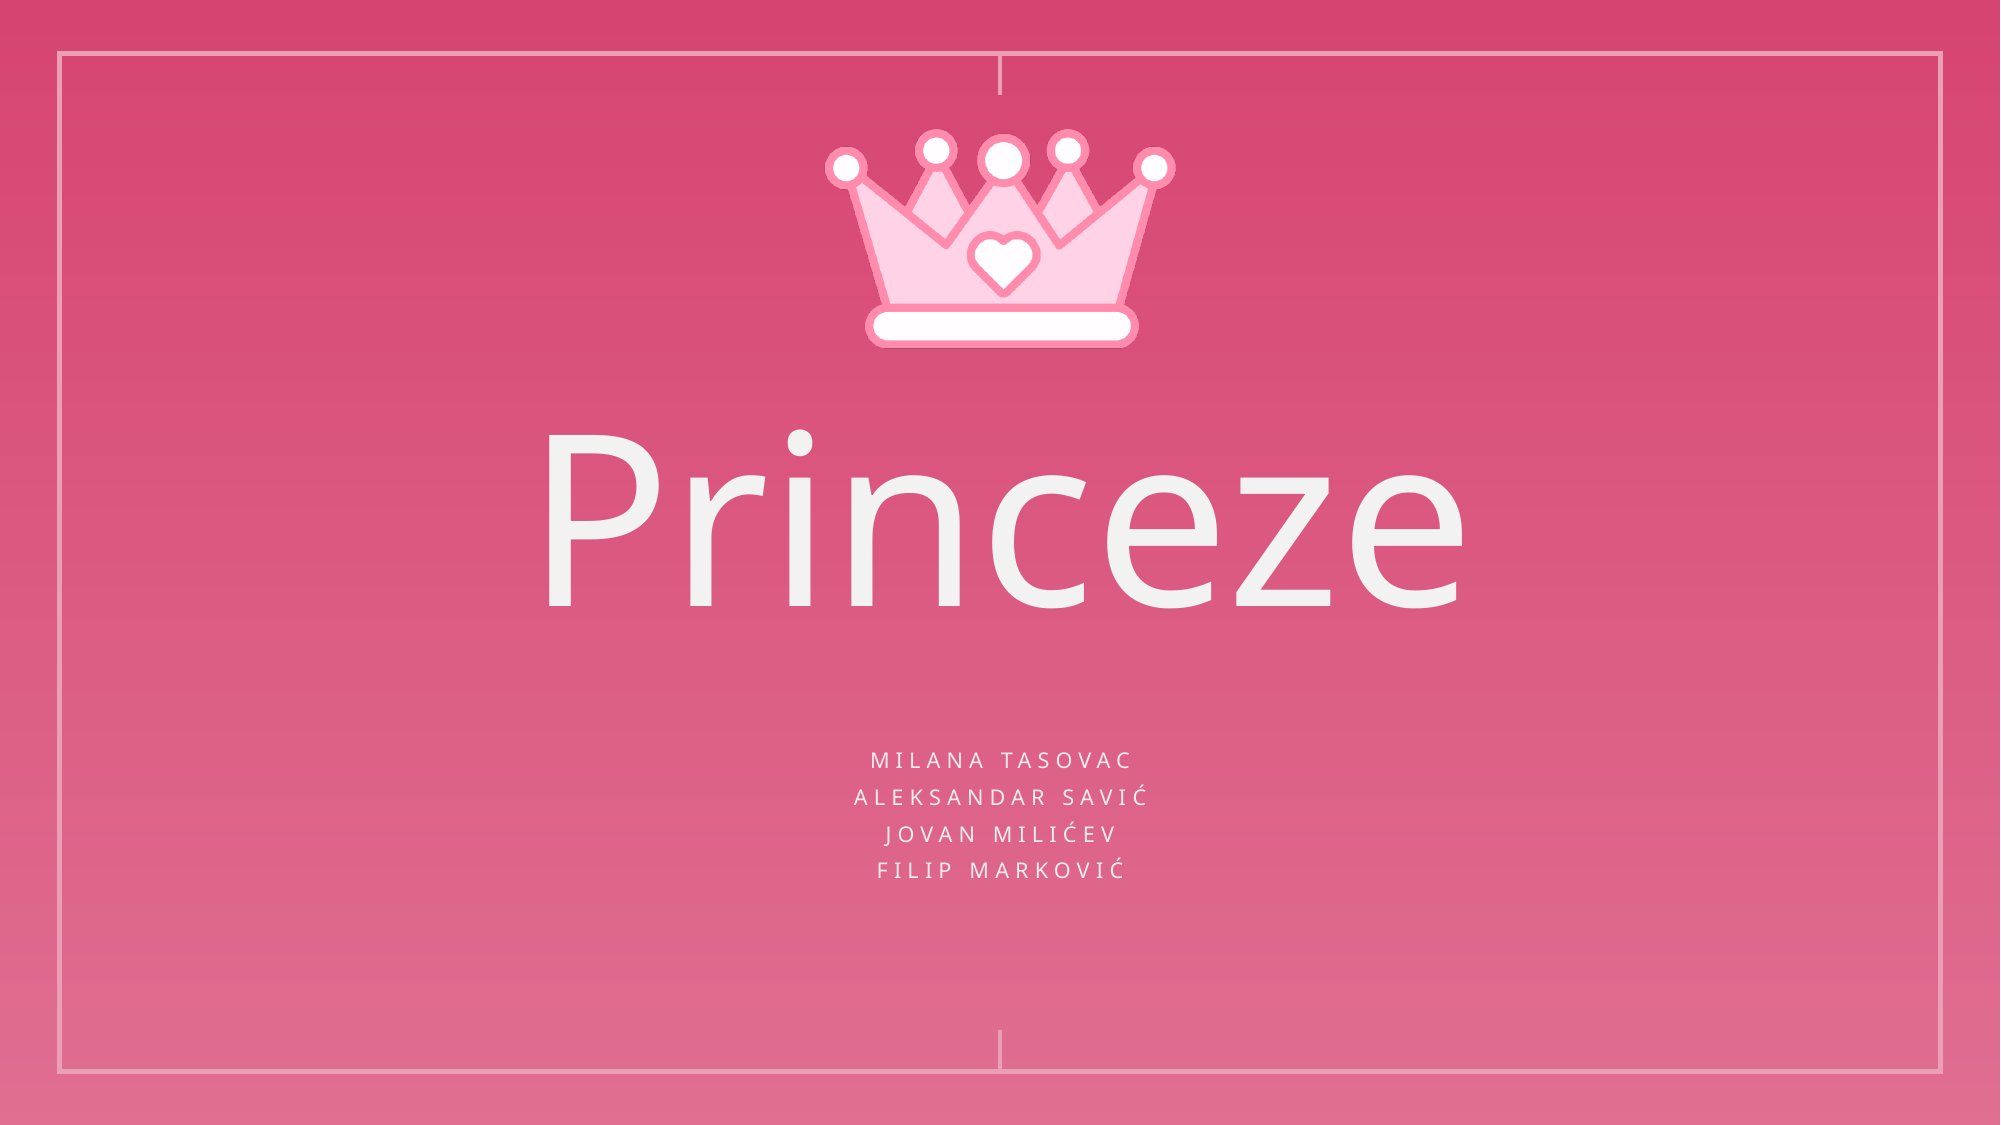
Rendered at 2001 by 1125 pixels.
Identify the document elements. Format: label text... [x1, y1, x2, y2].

picture [817, 55, 1183, 422]
title Princeze [142, 169, 1859, 704]
list Milana Tasovac Aleksandar savić Jovan Milićev Filip marković [505, 760, 1495, 911]
